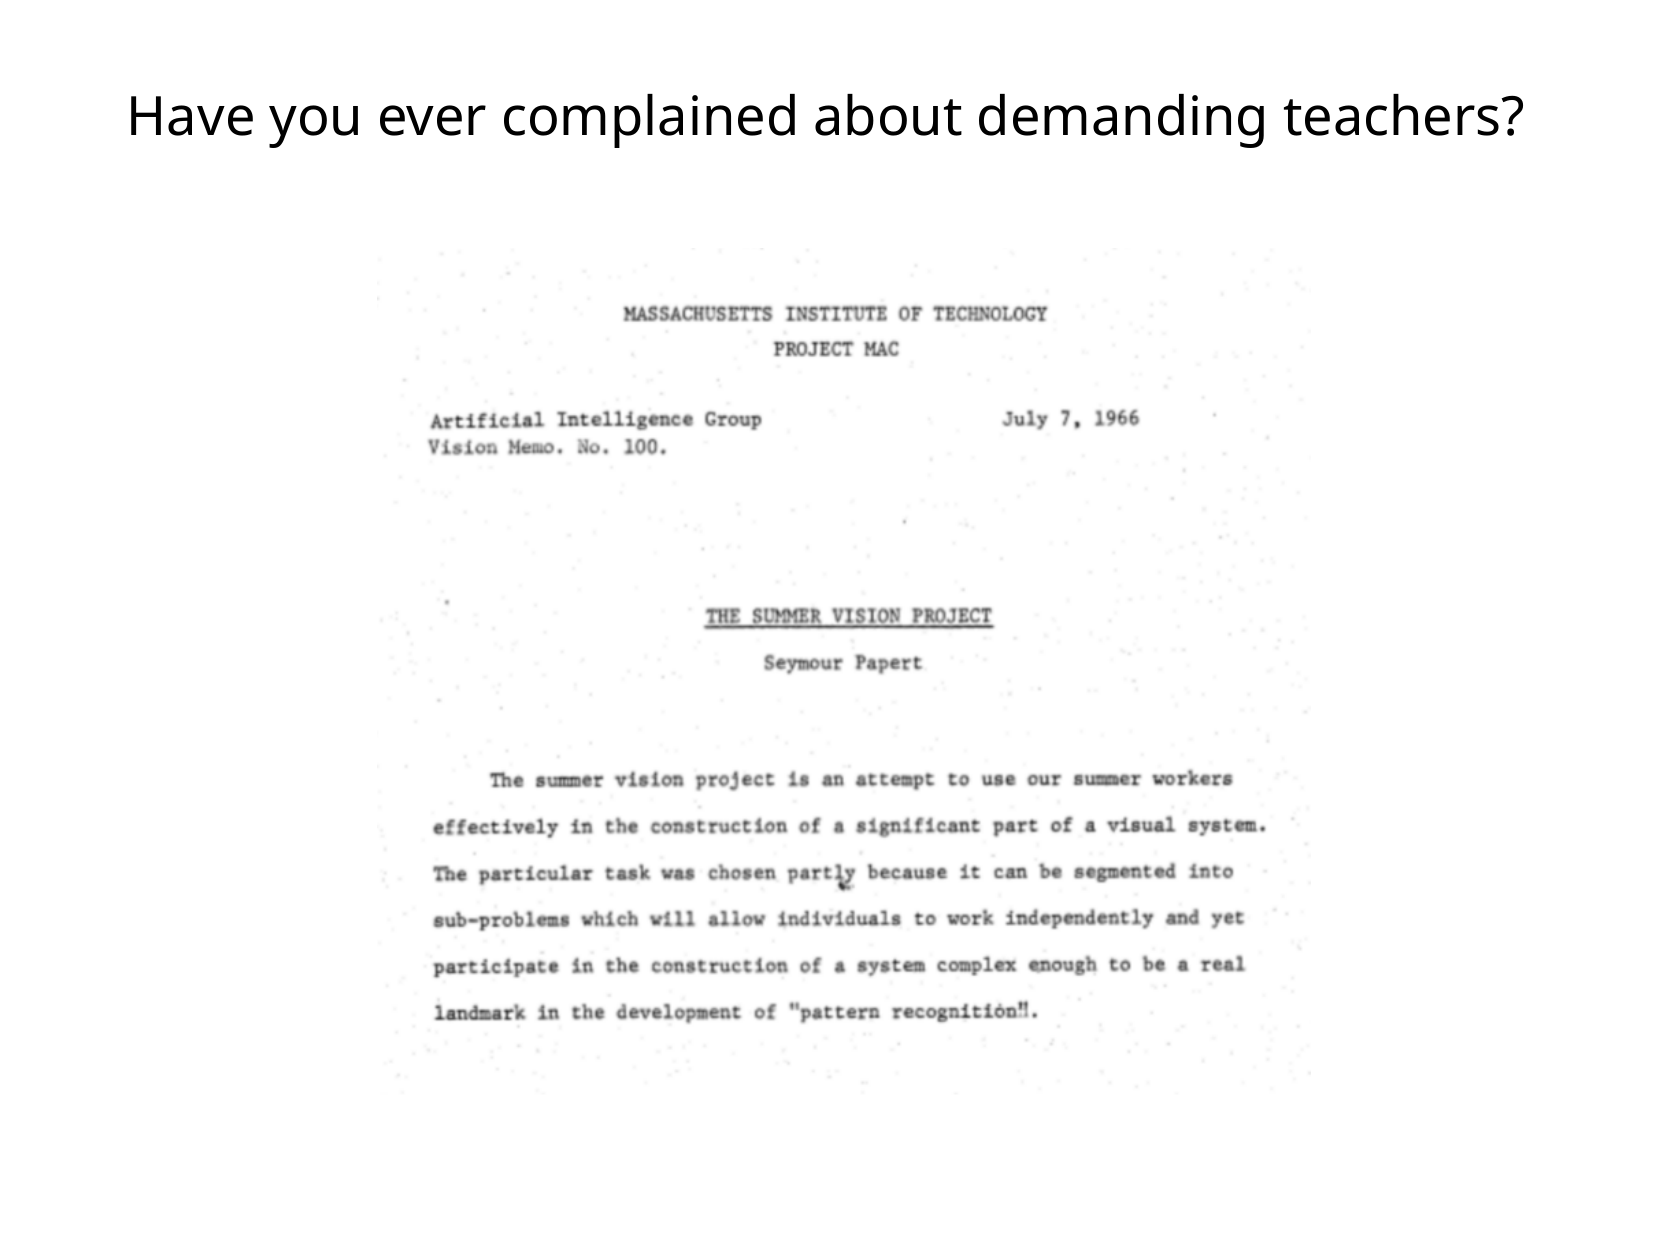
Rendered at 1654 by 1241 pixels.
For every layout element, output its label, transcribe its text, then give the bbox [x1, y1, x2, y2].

title Have you ever complained about demanding teachers? [82, 49, 1571, 181]
picture [377, 248, 1311, 1096]
